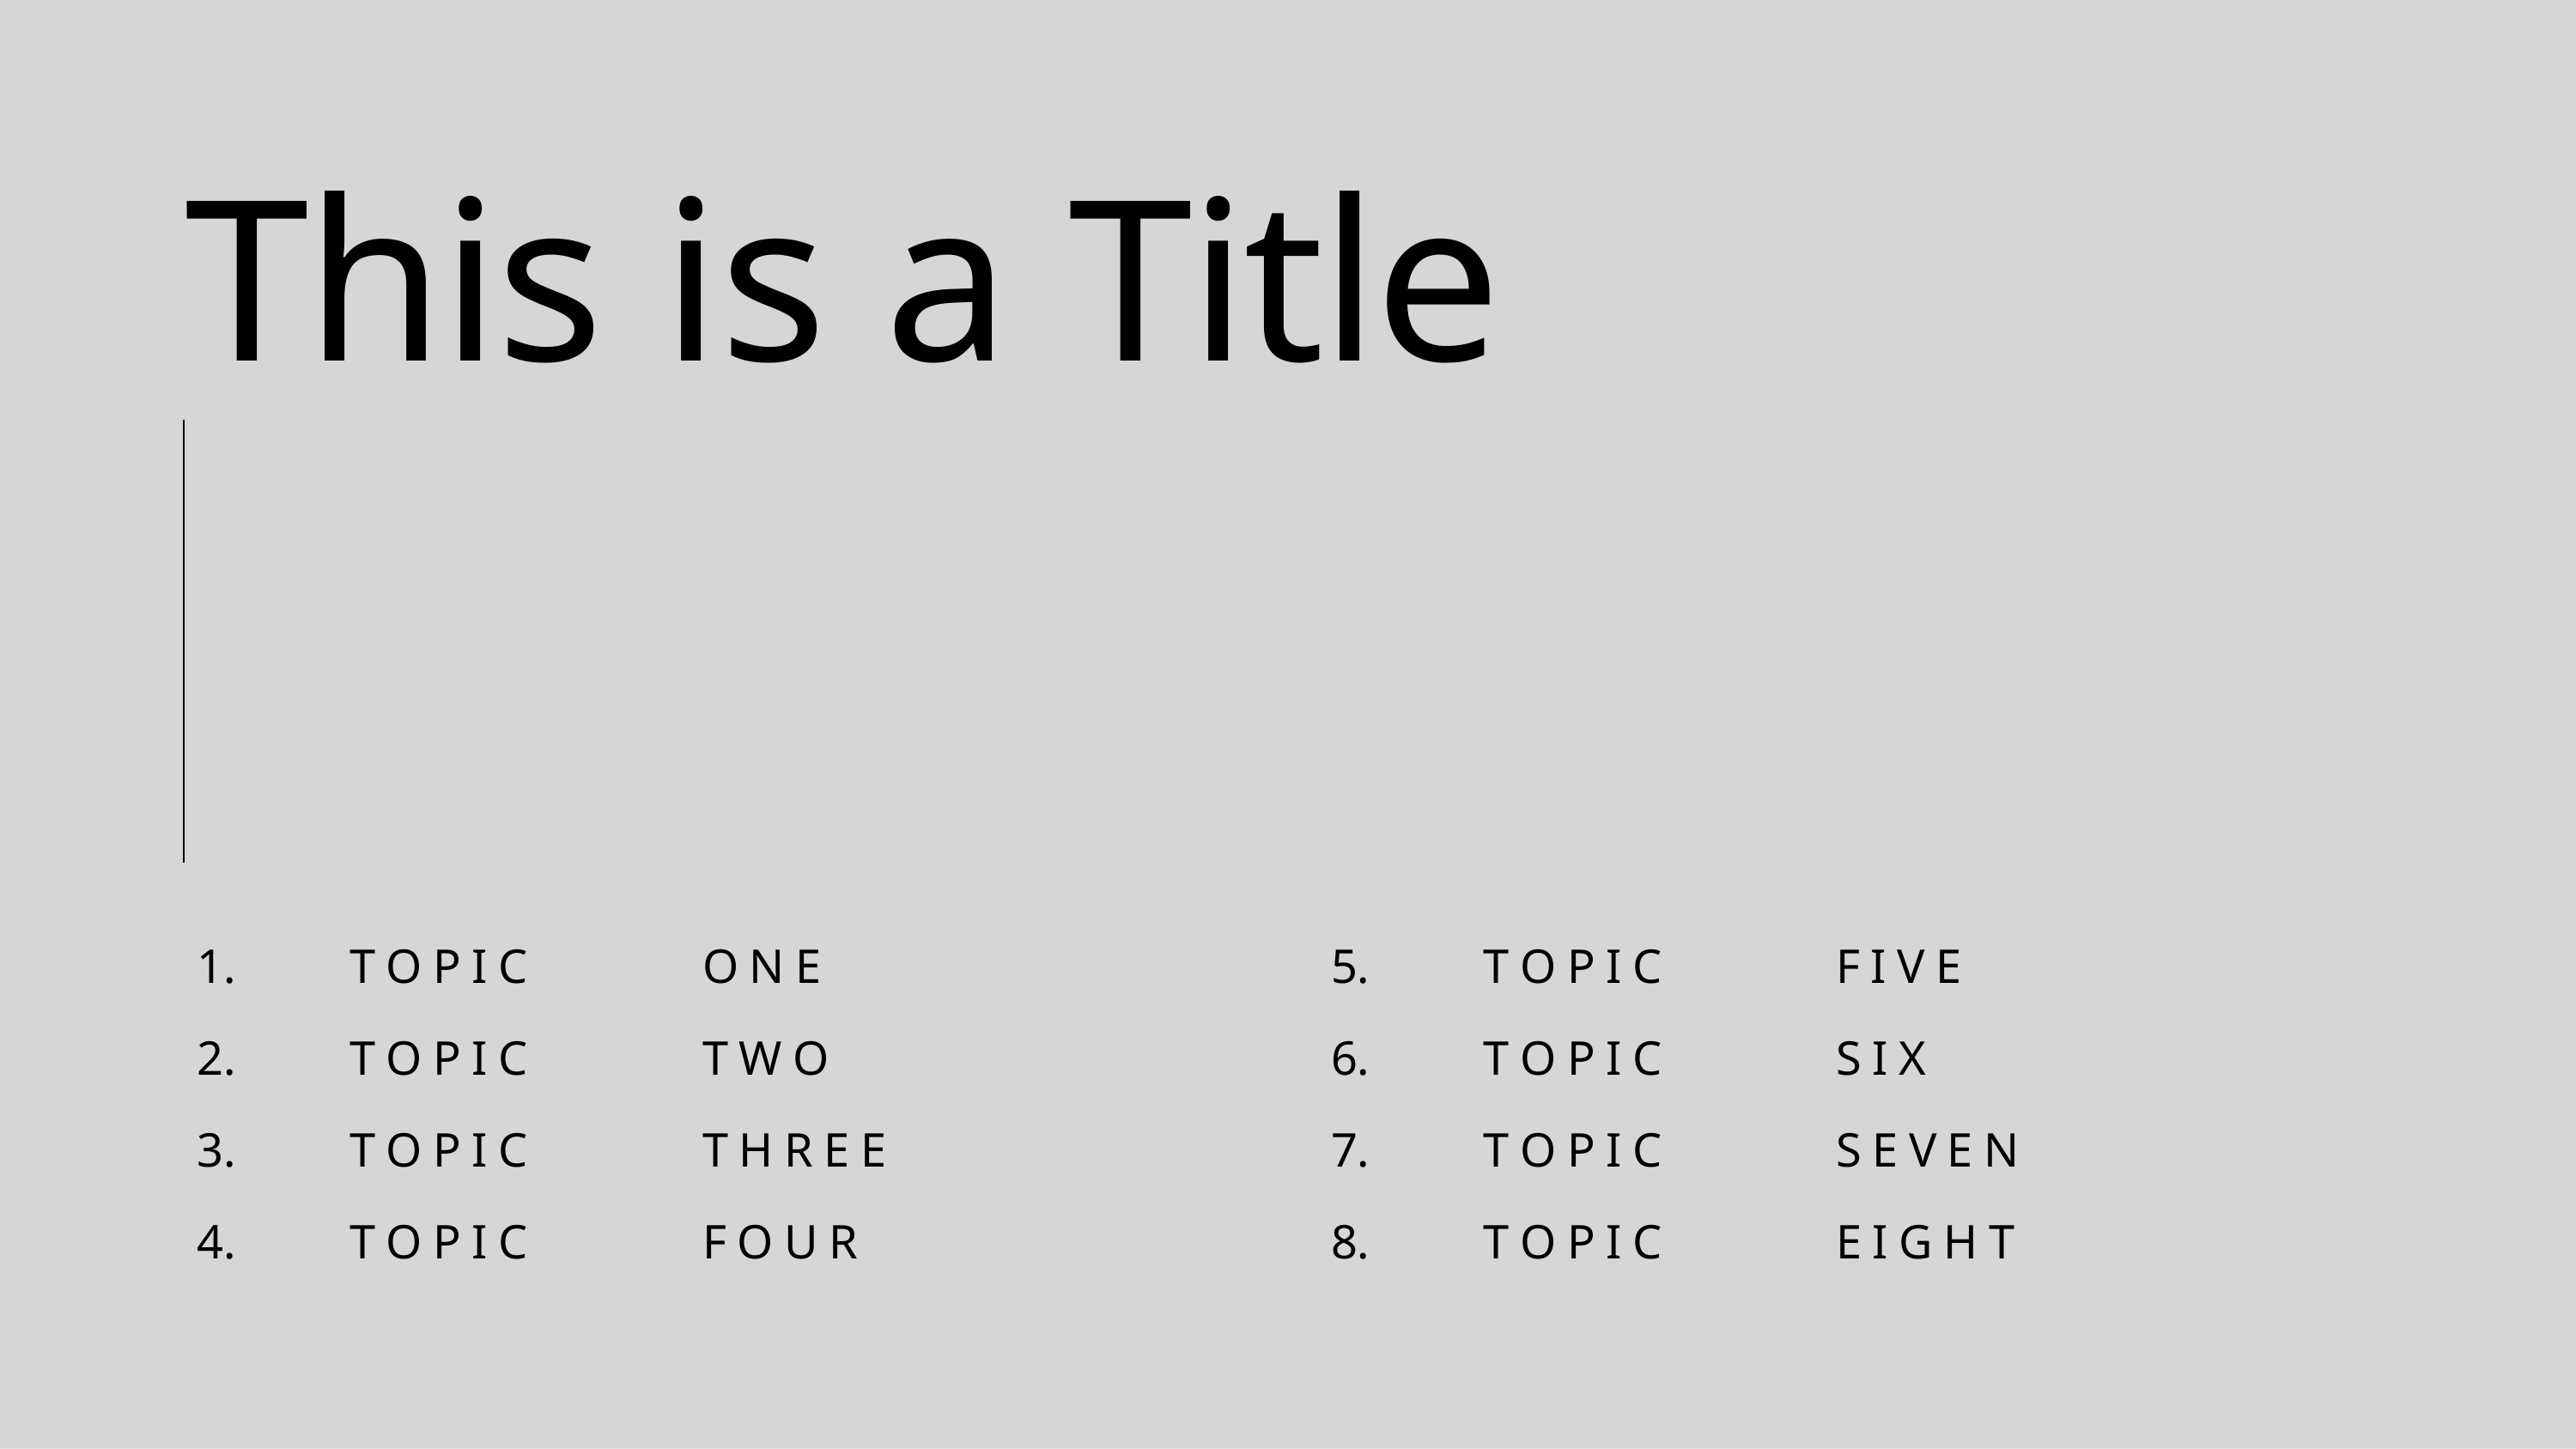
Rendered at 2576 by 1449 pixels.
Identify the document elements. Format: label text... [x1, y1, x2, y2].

text_box TOPIC ONE TOPIC TWO TOPIC THREE TOPIC FOUR [193, 935, 1260, 1271]
title This is a Title [182, 136, 2405, 408]
text_box TOPIC FIVE TOPIC SIX TOPIC SEVEN TOPIC EIGHT [1327, 935, 2392, 1271]
